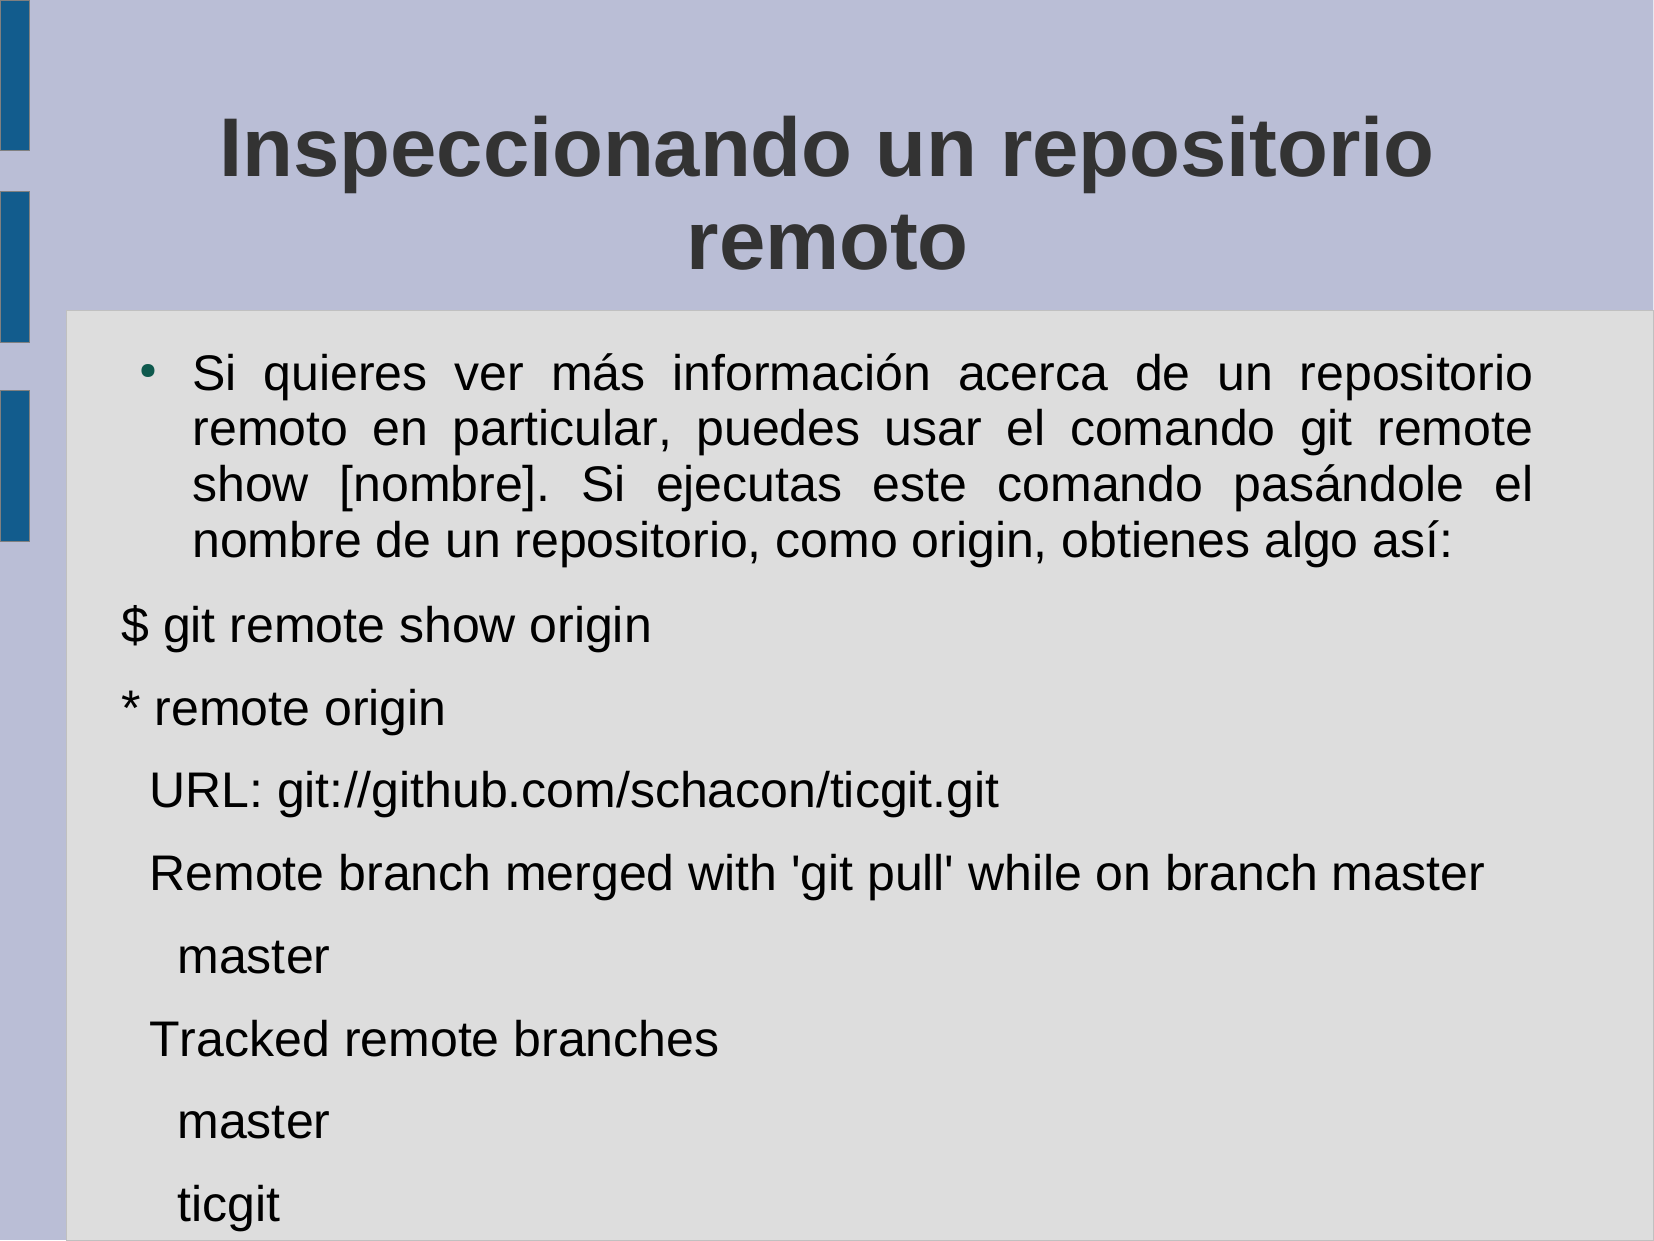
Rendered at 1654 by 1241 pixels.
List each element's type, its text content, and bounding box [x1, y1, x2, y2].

title Inspeccionando un repositorio remoto [121, 91, 1534, 299]
list Si quieres ver más información acerca de un repositorio remoto en particular, puedes usar el comando git remote show [nombre]. Si ejecutas este comando pasándole el nombre de un repositorio, como origin, obtienes algo así: $ git remote show origin * remote origin URL: git://github.com/schacon/ticgit.git Remote branch merged with 'git pull' while on branch master master Tracked remote branches master ticgit [121, 344, 1534, 1233]
